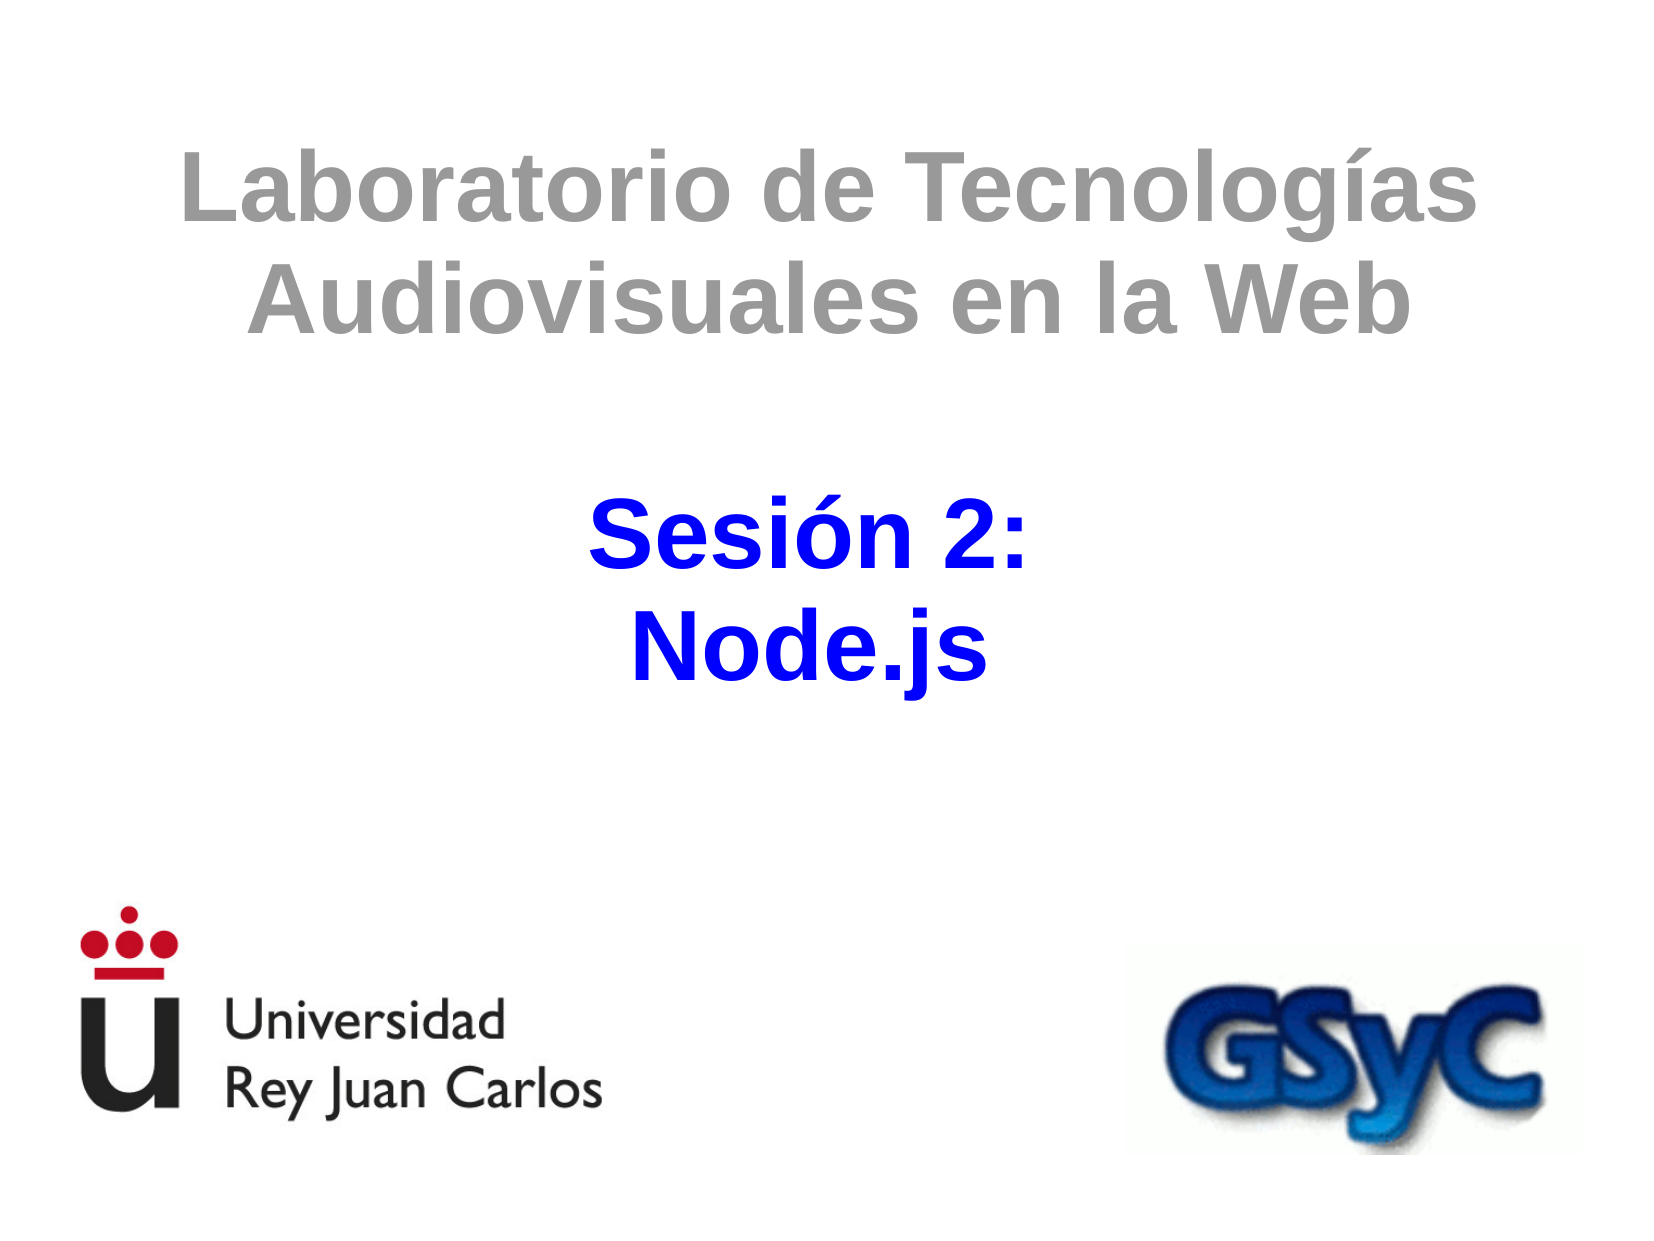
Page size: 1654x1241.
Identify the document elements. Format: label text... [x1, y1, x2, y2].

title Laboratorio de Tecnologías Audiovisuales en la Web [144, 75, 1516, 411]
picture [1125, 944, 1582, 1156]
picture [46, 884, 631, 1141]
title Sesión 2: Node.js [135, 422, 1486, 758]
